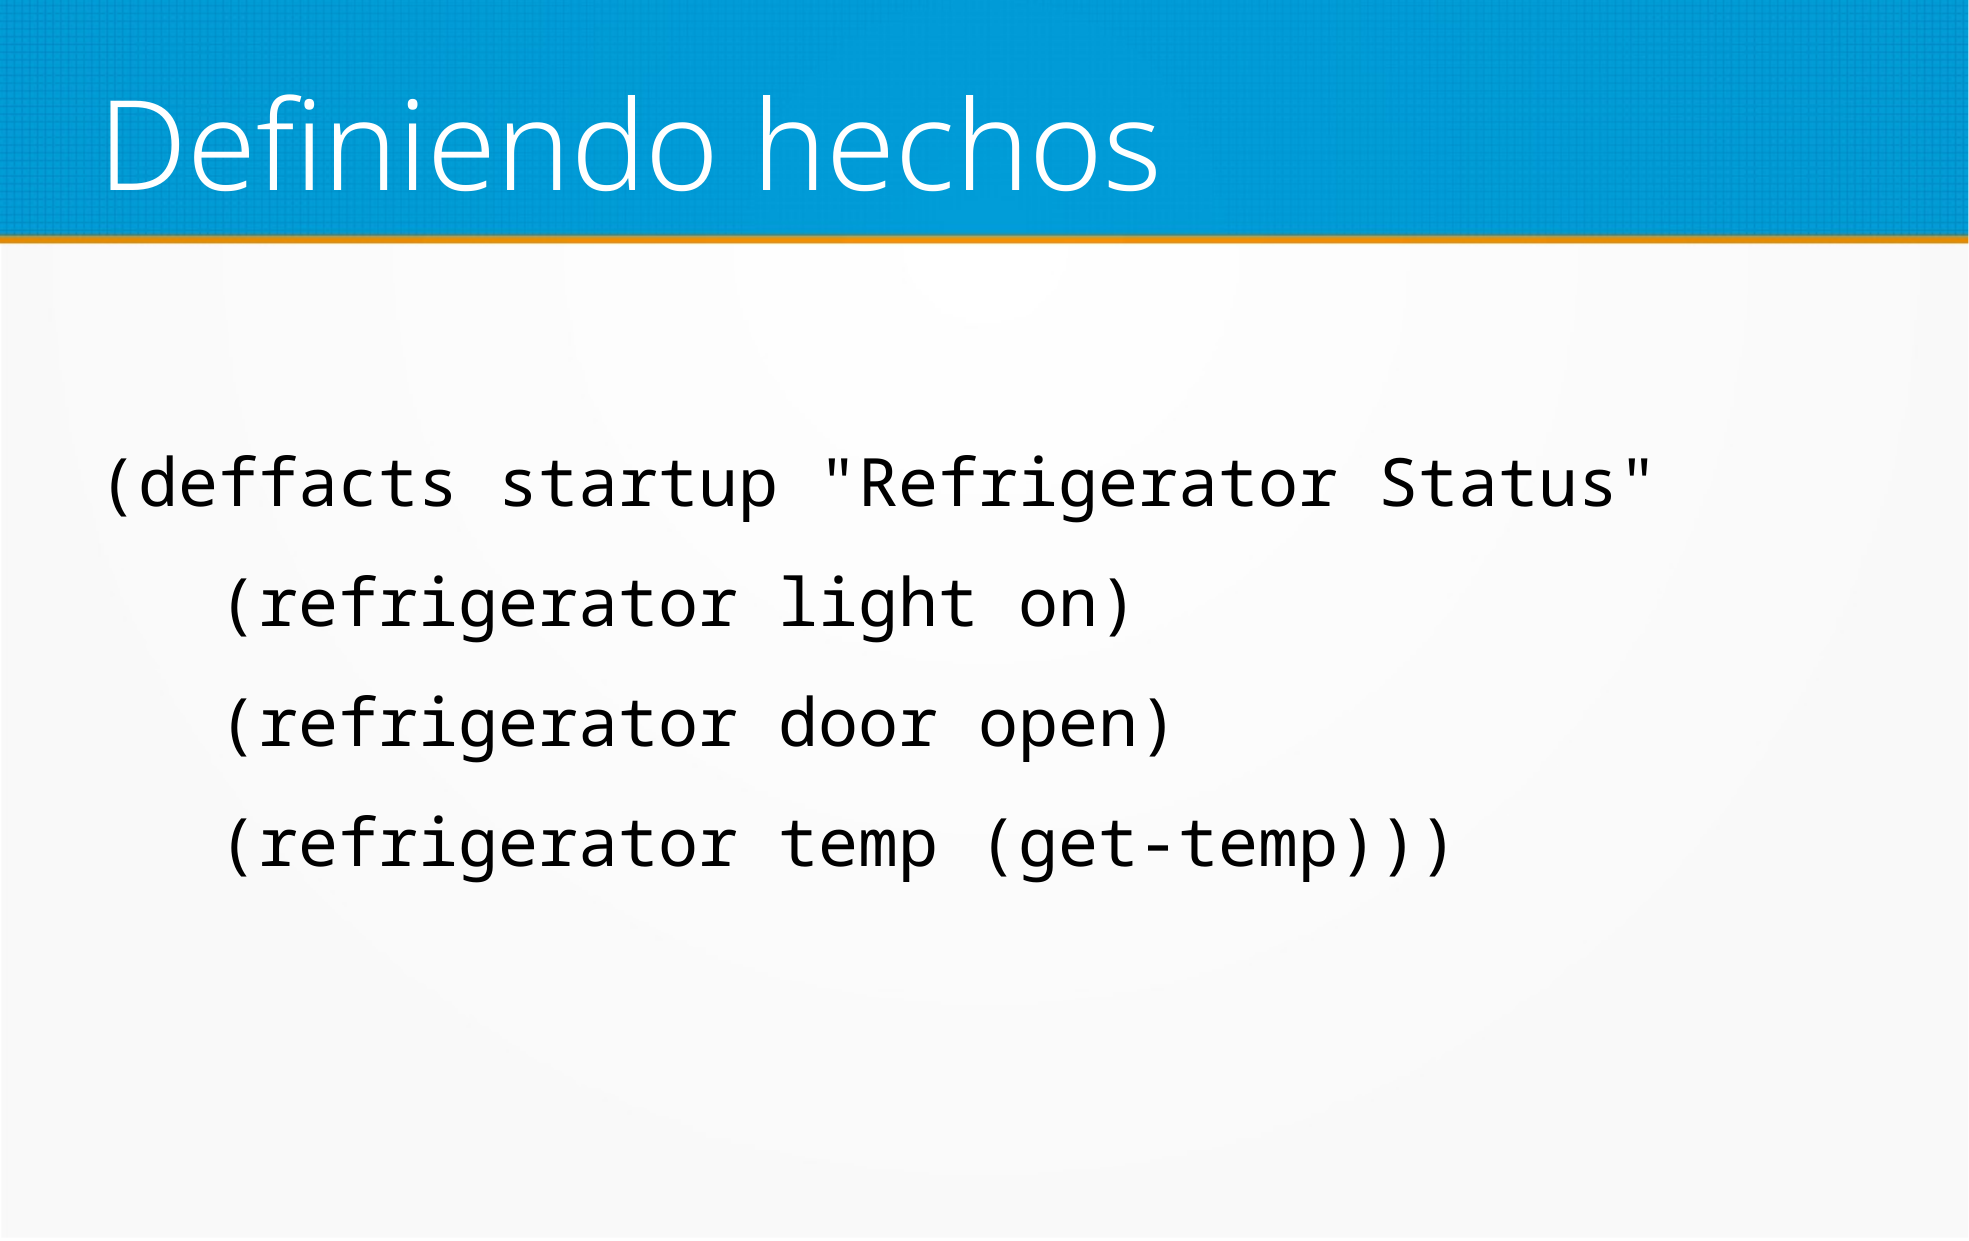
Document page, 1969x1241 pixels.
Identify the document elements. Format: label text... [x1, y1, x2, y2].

title Definiendo hechos [98, 19, 1870, 227]
picture [0, 233, 1969, 1241]
list (deffacts startup "Refrigerator Status" (refrigerator light on) (refrigerator door open) (refrigerator temp (get-temp))) [98, 315, 1861, 1081]
